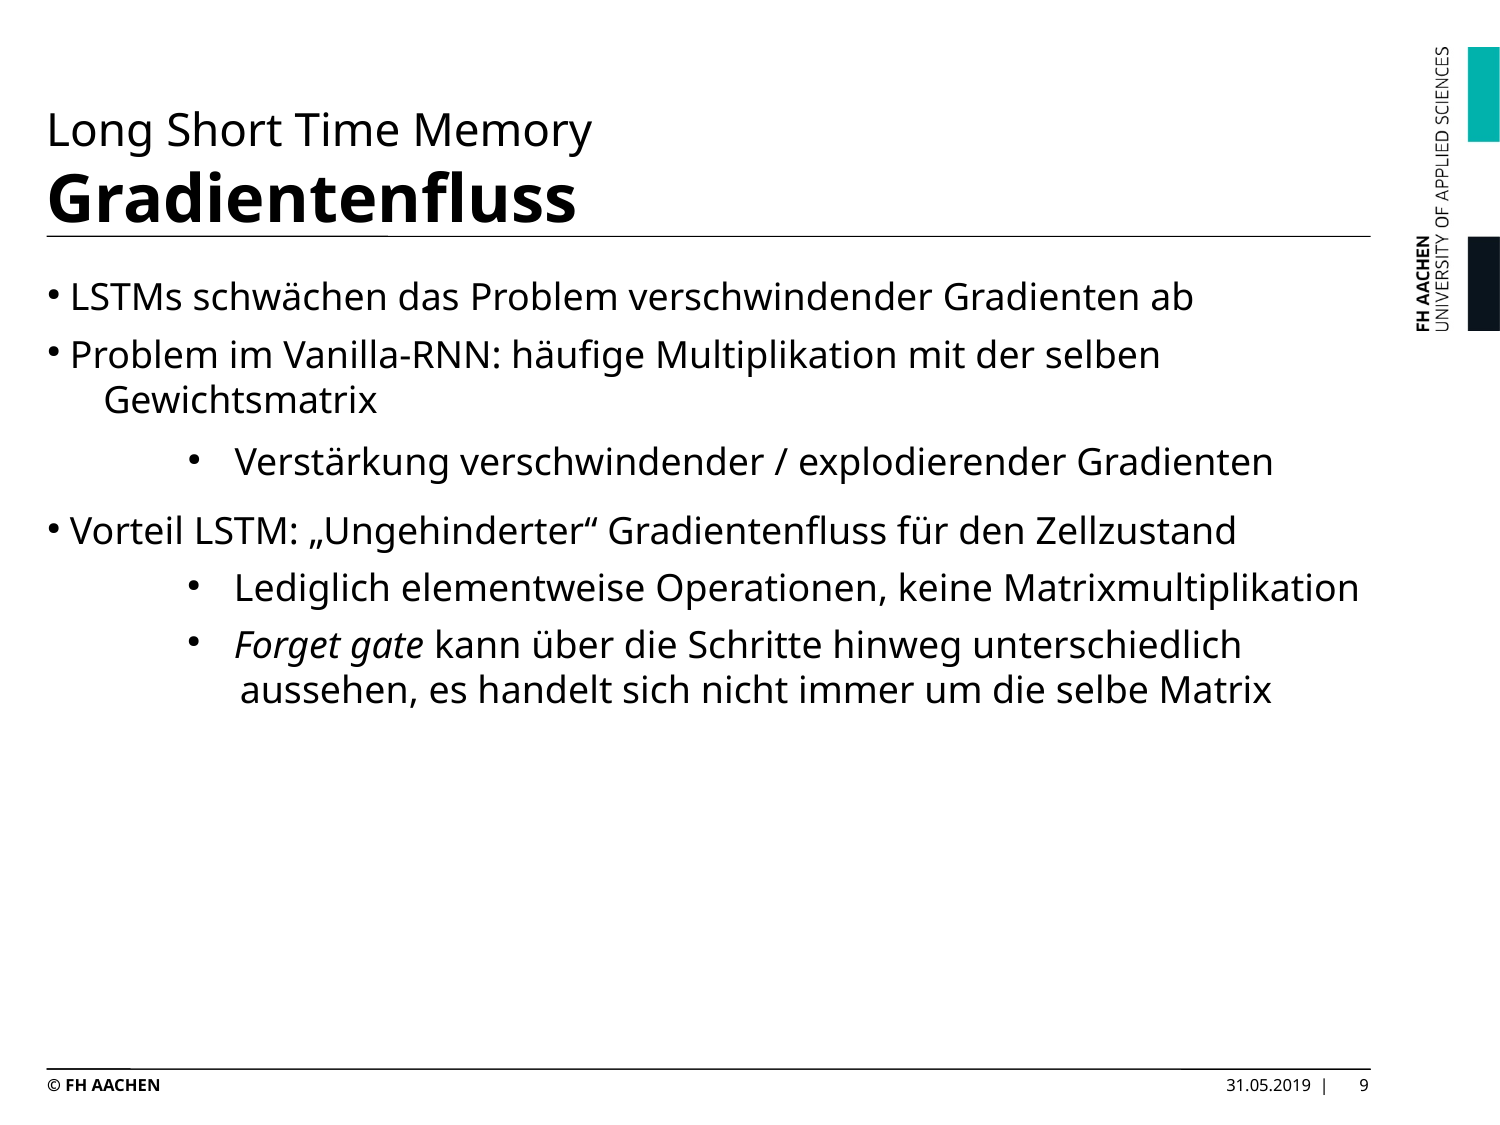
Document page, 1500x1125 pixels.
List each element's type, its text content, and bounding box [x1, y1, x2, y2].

title Long Short Time Memory Gradientenfluss [46, 100, 1370, 249]
list LSTMs schwächen das Problem verschwindender Gradienten ab Problem im Vanilla-RNN: häufige Multiplikation mit der selben Gewichtsmatrix Verstärkung verschwindender / explodierender Gradienten Vorteil LSTM: „Ungehinderter“ Gradientenfluss für den Zellzustand Lediglich elementweise Operationen, keine Matrixmultiplikation Forget gate kann über die Schritte hinweg unterschiedlich aussehen, es handelt sich nicht immer um die selbe Matrix [47, 273, 1371, 1065]
picture [1404, 47, 1500, 331]
